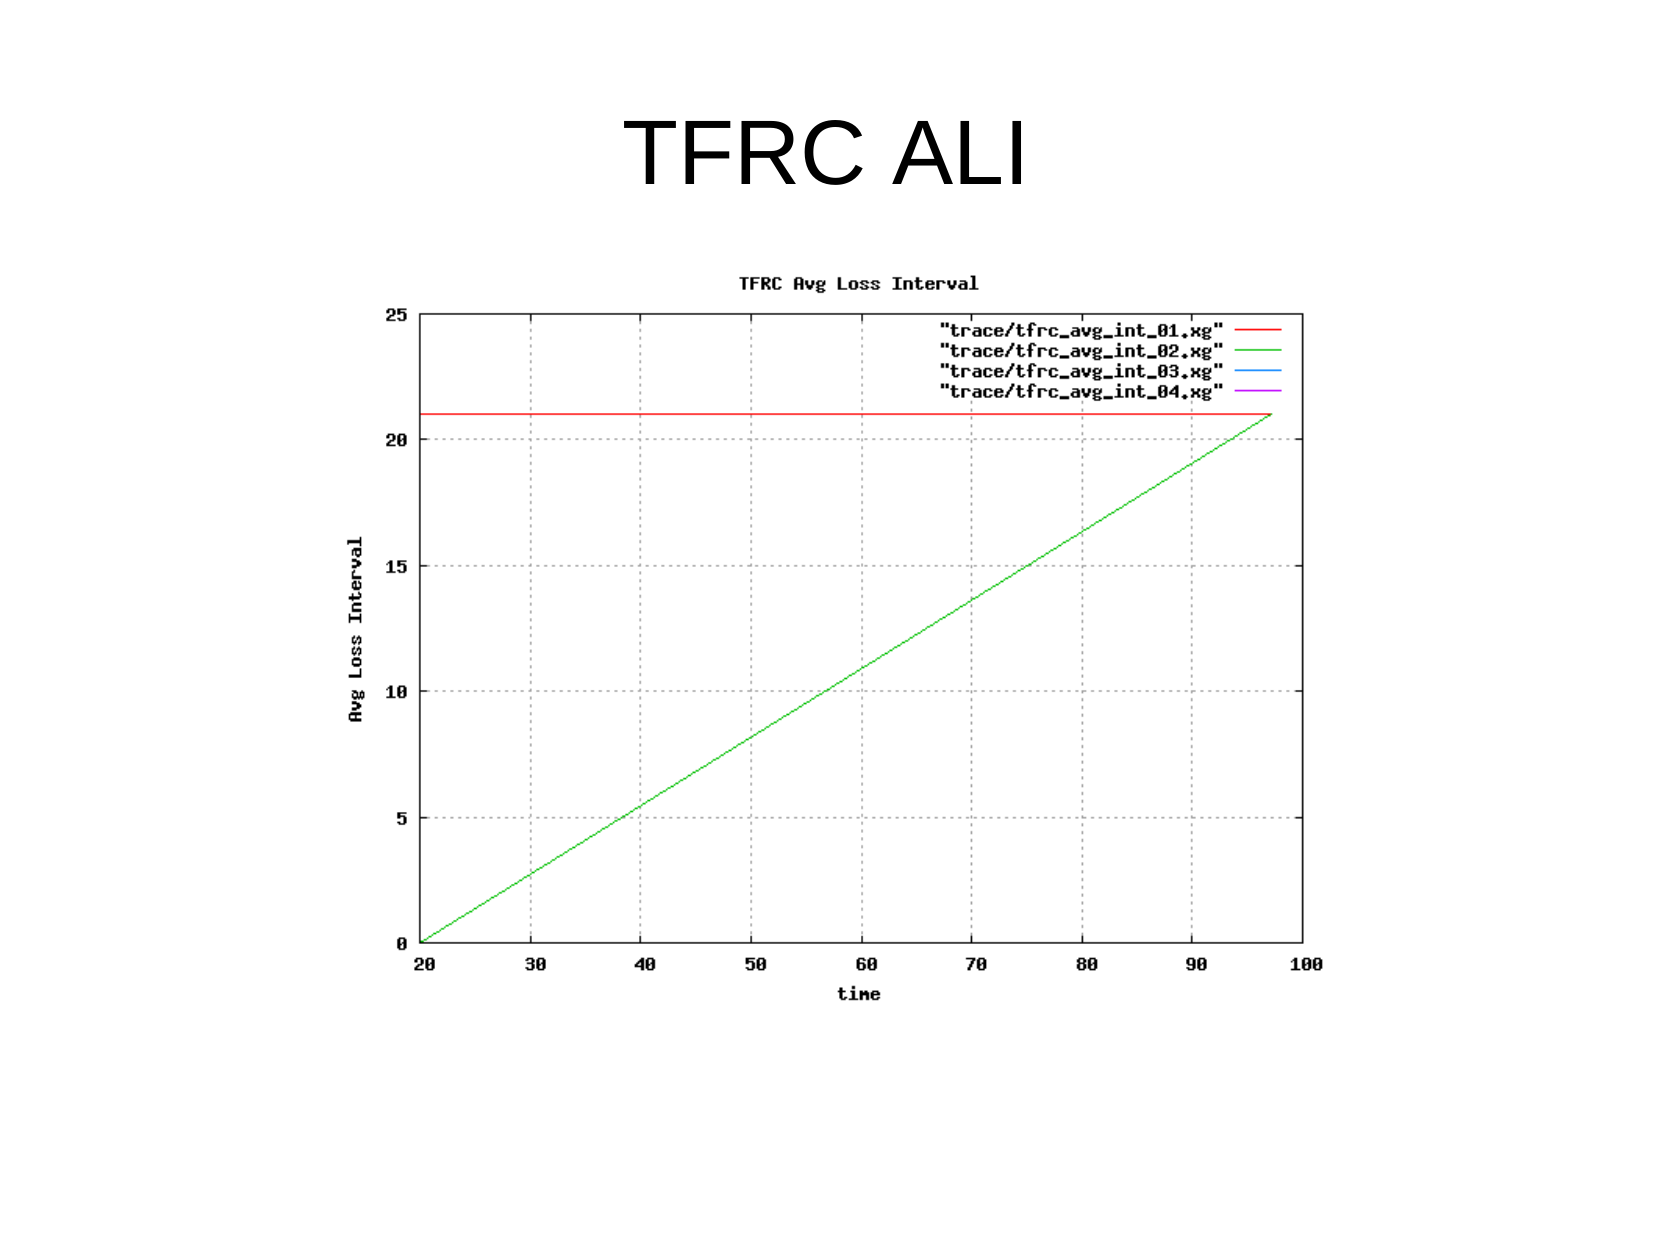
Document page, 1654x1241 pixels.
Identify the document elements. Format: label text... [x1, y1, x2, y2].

picture [335, 254, 1335, 1005]
title TFRC ALI [82, 49, 1571, 257]
